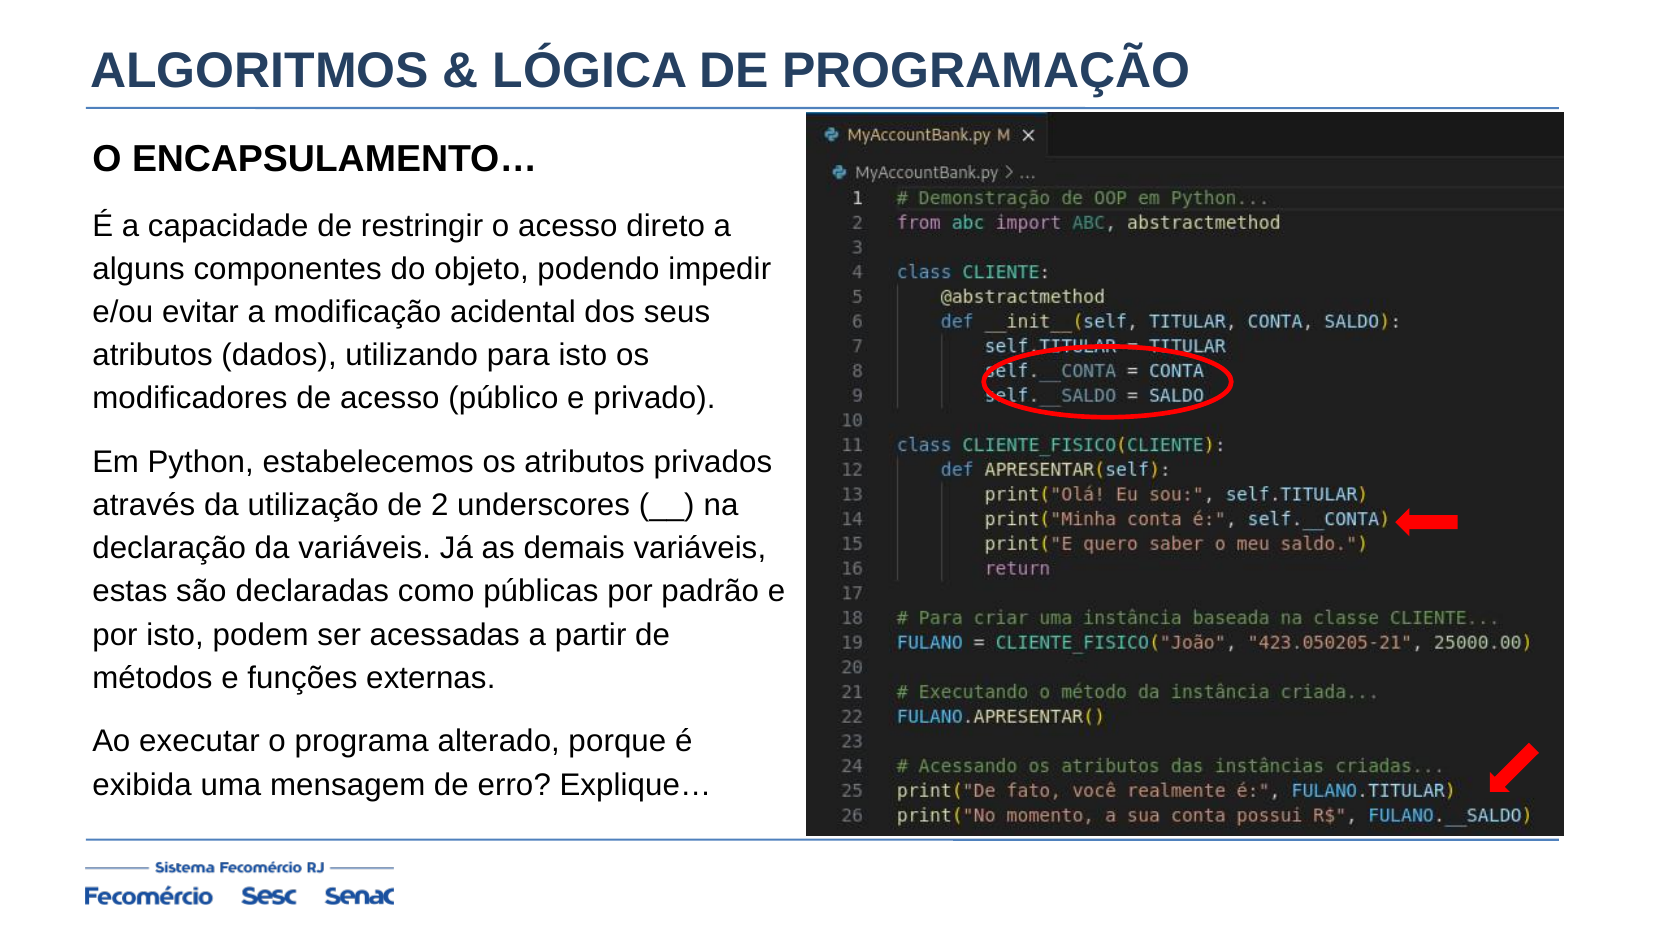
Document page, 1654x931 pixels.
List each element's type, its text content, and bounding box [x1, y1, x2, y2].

picture [806, 112, 1564, 836]
text_box O ENCAPSULAMENTO… É a capacidade de restringir o acesso direto a alguns componentes do objeto, podendo impedir e/ou evitar a modificação acidental dos seus atributos (dados), utilizando para isto os modificadores de acesso (público e privado). Em Python, estabelecemos os atributos privados através da utilização de 2 underscores (__) na declaração da variáveis. Já as demais variáveis, estas são declaradas como públicas por padrão e por isto, podem ser acessadas a partir de métodos e funções externas. Ao executar o programa alterado, porque é exibida uma mensagem de erro? Explique… [77, 112, 806, 836]
text_box ALGORITMOS & LÓGICA DE PROGRAMAÇÃO [90, 32, 1564, 104]
text_box [1489, 742, 1539, 792]
picture [62, 845, 416, 921]
text_box [1395, 507, 1458, 537]
